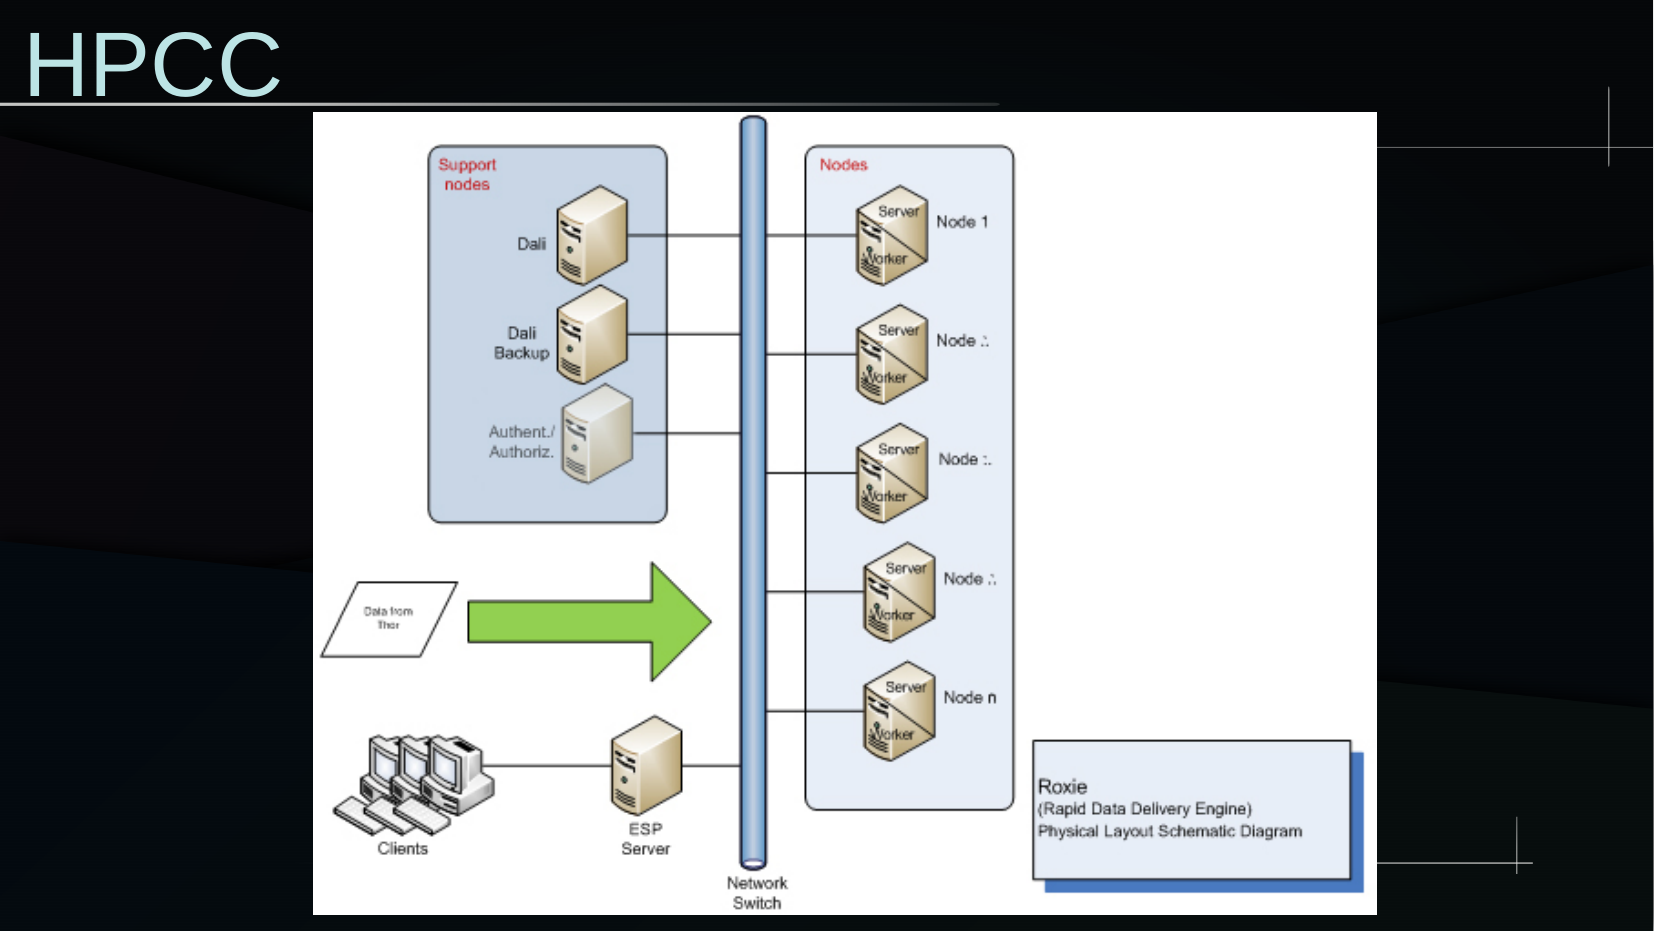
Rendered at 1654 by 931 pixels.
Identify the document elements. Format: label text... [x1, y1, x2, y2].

title HPCC [23, 11, 1589, 119]
picture [0, 0, 1654, 931]
